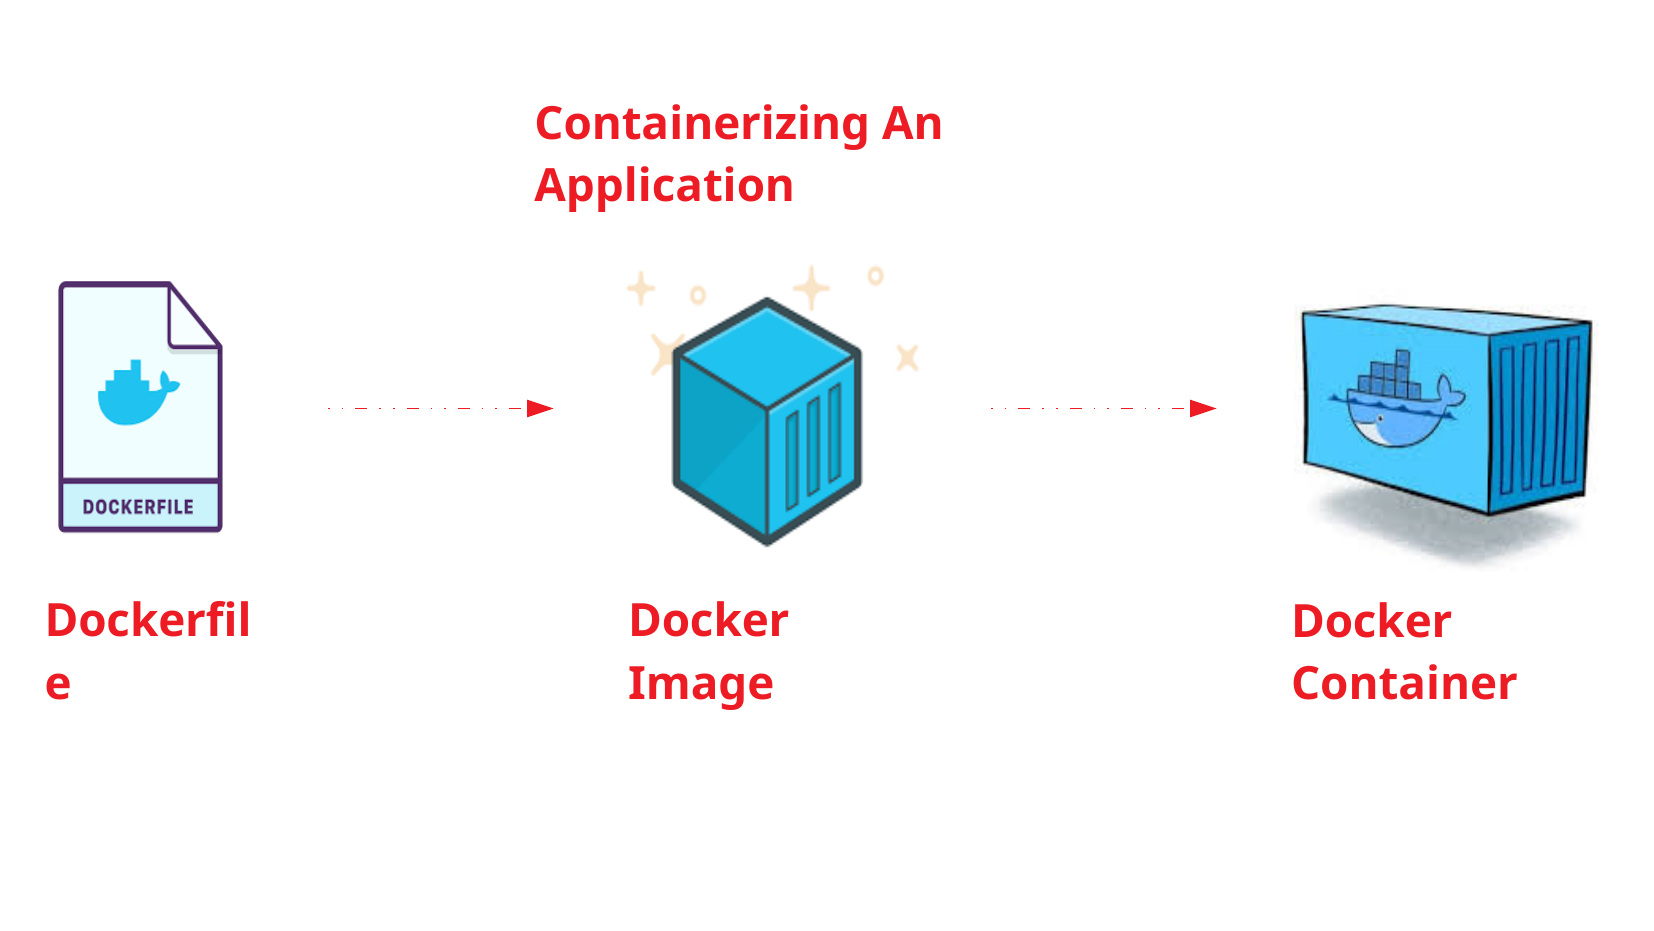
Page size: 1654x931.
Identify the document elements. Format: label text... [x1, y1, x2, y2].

text_box Docker Container [1276, 580, 1642, 727]
picture [745, 189, 755, 196]
picture [26, 269, 250, 548]
picture [684, 189, 692, 196]
picture [570, 189, 965, 671]
picture [1244, 211, 1648, 600]
picture [604, 189, 614, 196]
picture [575, 189, 585, 196]
text_box Containerizing An Application [519, 82, 1099, 189]
text_box Dockerfile [29, 580, 269, 727]
text_box Docker Image [613, 580, 919, 727]
